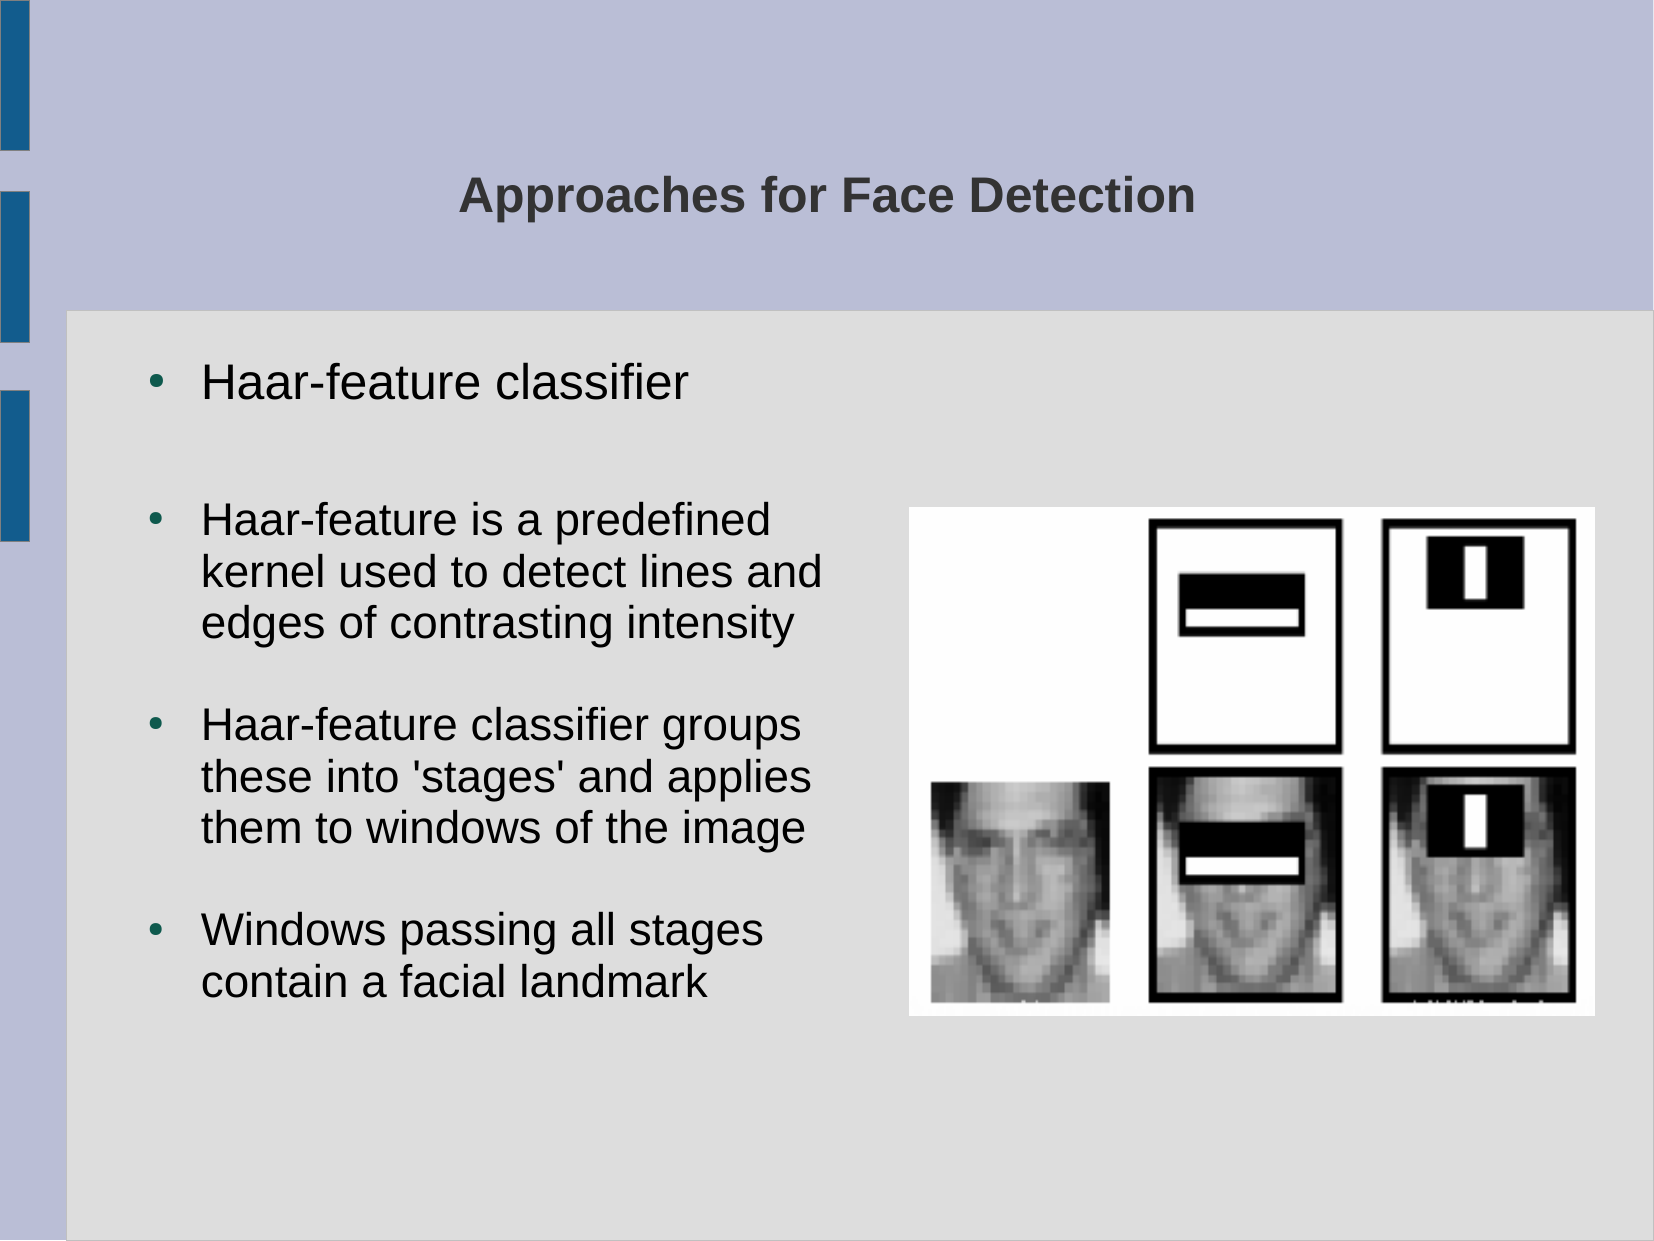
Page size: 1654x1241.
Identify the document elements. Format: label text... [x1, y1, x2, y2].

list Haar-feature classifier [129, 354, 1543, 449]
picture [909, 507, 1595, 1016]
title Approaches for Face Detection [121, 91, 1534, 299]
list Haar-feature is a predefined kernel used to detect lines and edges of contrasting intensity Haar-feature classifier groups these into 'stages' and applies them to windows of the image Windows passing all stages contain a facial landmark [129, 494, 886, 1241]
